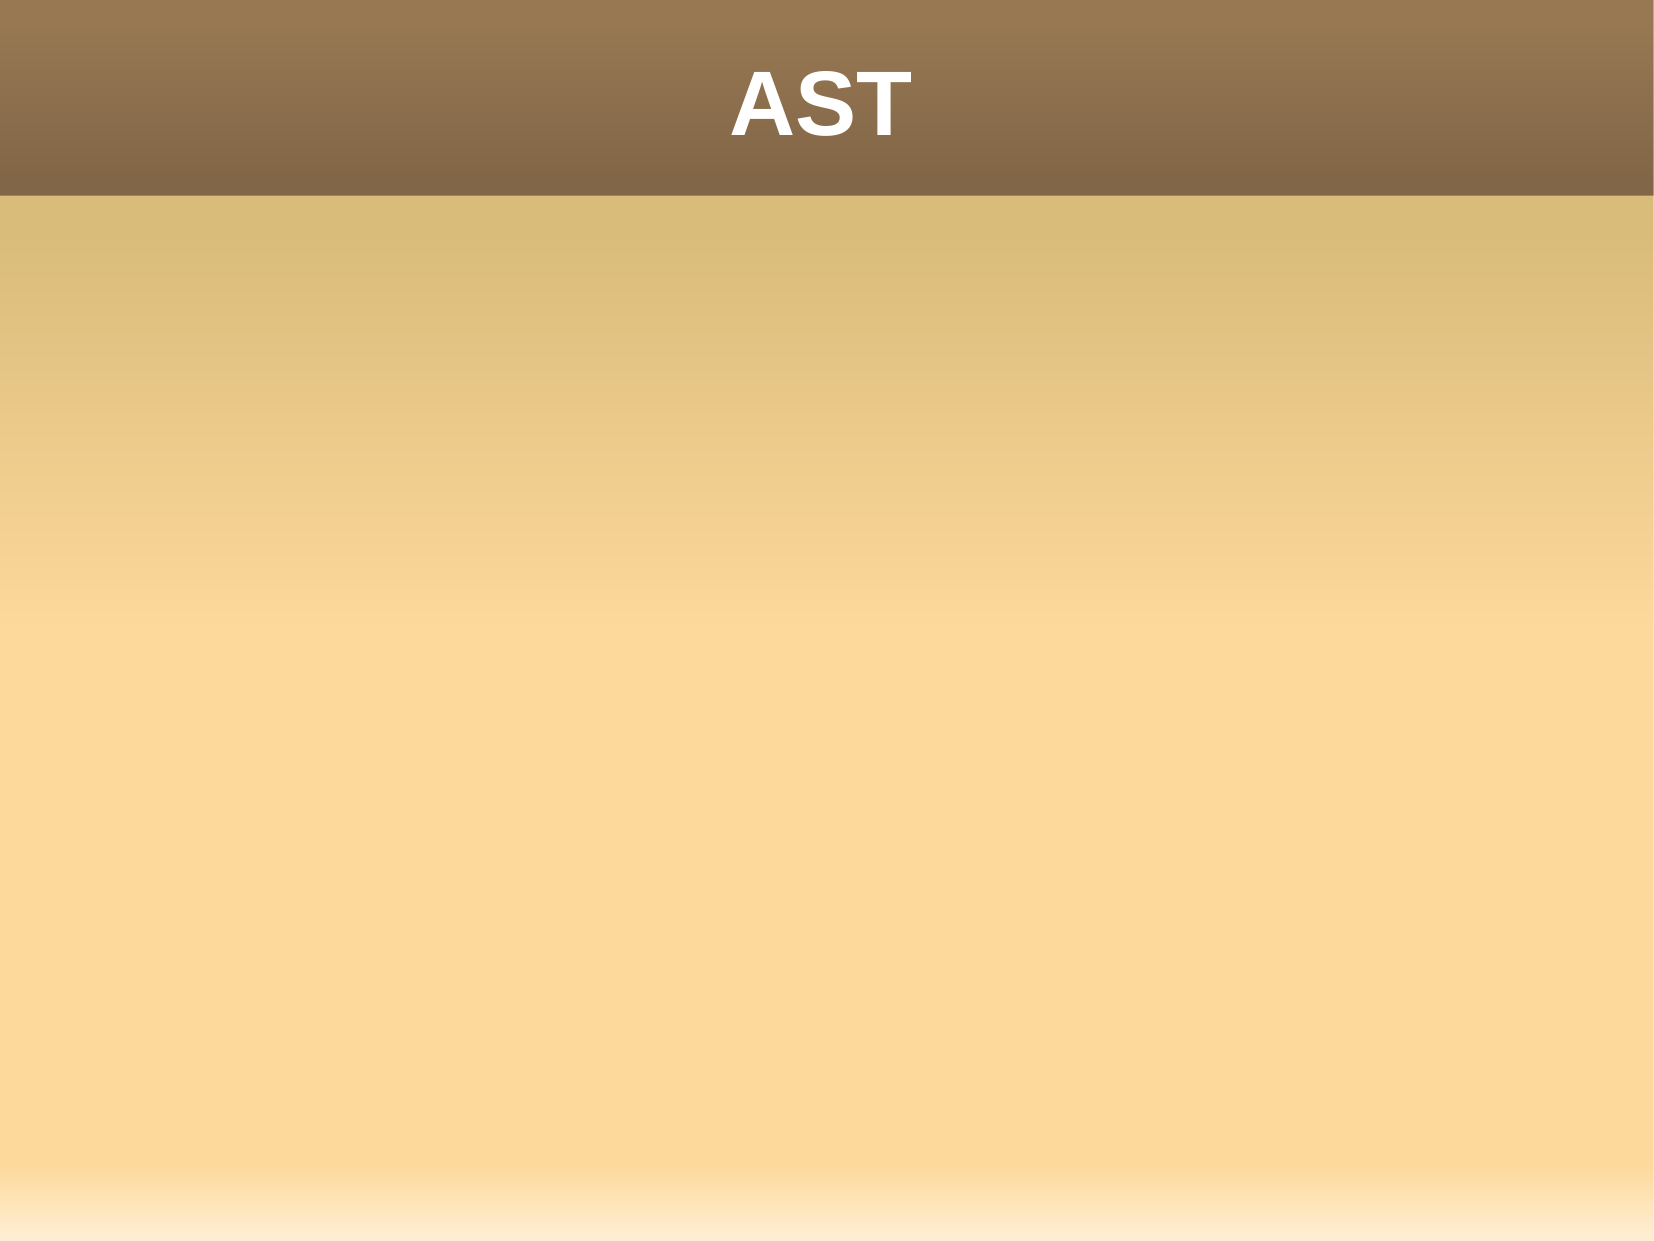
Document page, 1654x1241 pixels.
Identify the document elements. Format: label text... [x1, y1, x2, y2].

title AST [76, 0, 1565, 208]
picture [0, 0, 1654, 1241]
